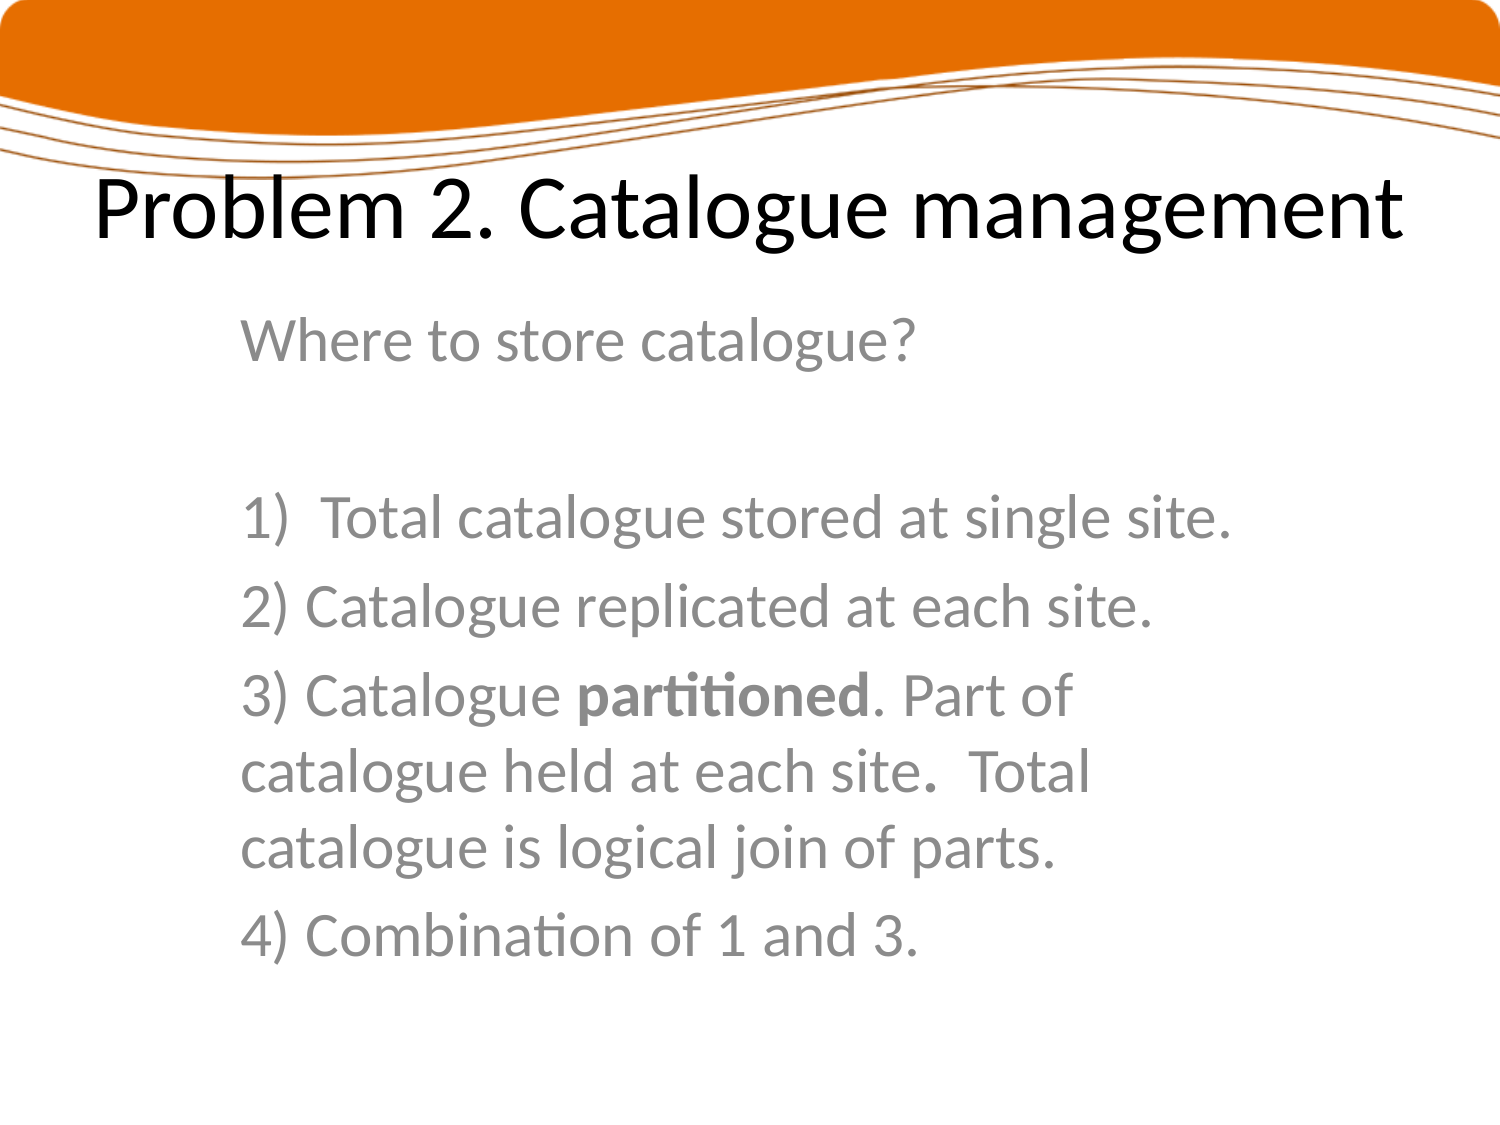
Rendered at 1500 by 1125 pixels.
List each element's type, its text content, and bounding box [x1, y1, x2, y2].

subtitle Where to store catalogue? Total catalogue stored at single site. 2) Catalogue replicated at each site. 3) Catalogue partitioned. Part of catalogue held at each site. Total catalogue is logical join of parts. 4) Combination of 1 and 3. [225, 290, 1275, 988]
title Problem 2. Catalogue management [75, 125, 1425, 279]
picture [0, 0, 1500, 180]
